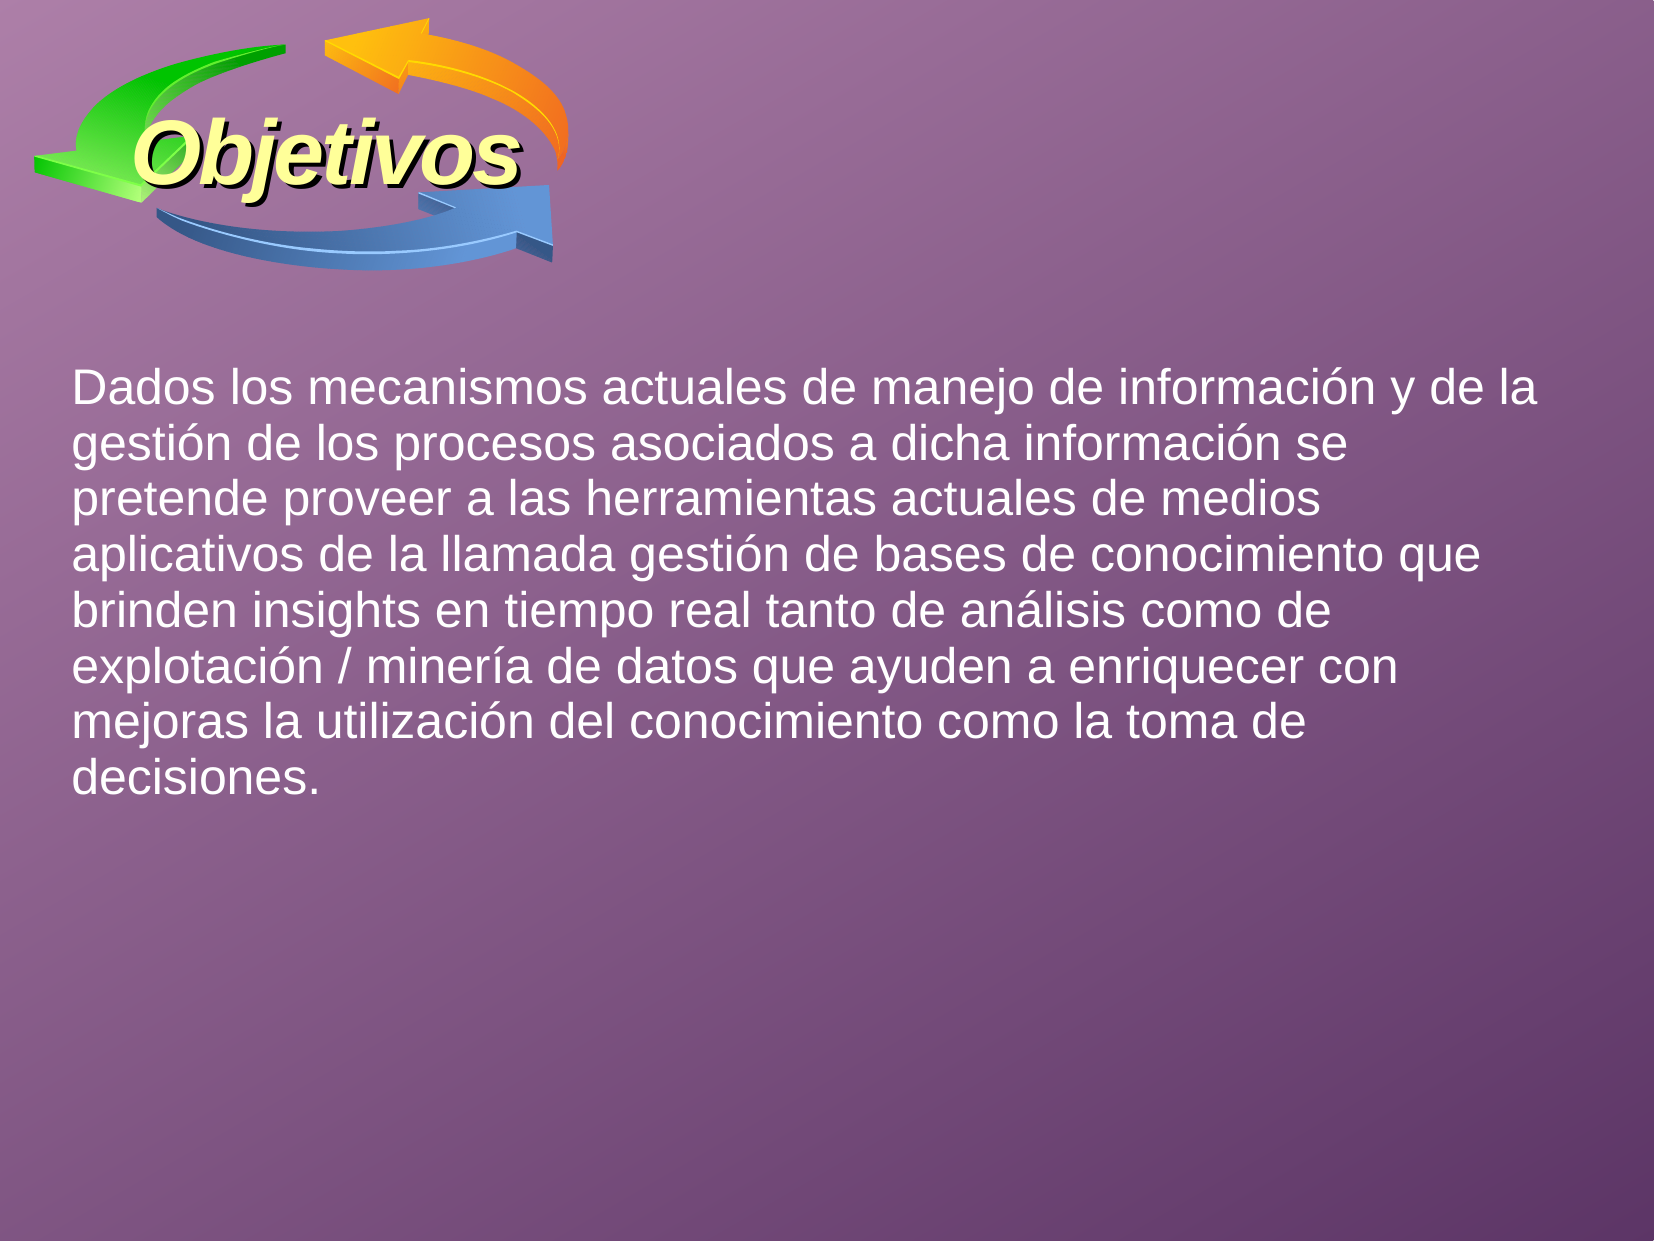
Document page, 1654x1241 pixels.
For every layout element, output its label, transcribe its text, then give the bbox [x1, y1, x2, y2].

subtitle Dados los mecanismos actuales de manejo de información y de la gestión de los procesos asociados a dicha información se pretende proveer a las herramientas actuales de medios aplicativos de la llamada gestión de bases de conocimiento que brinden insights en tiempo real tanto de análisis como de explotación / minería de datos que ayuden a enriquecer con mejoras la utilización del conocimiento como la toma de decisiones. [71, 359, 1560, 1079]
title Objetivos [82, 49, 1571, 257]
picture [23, 11, 576, 279]
